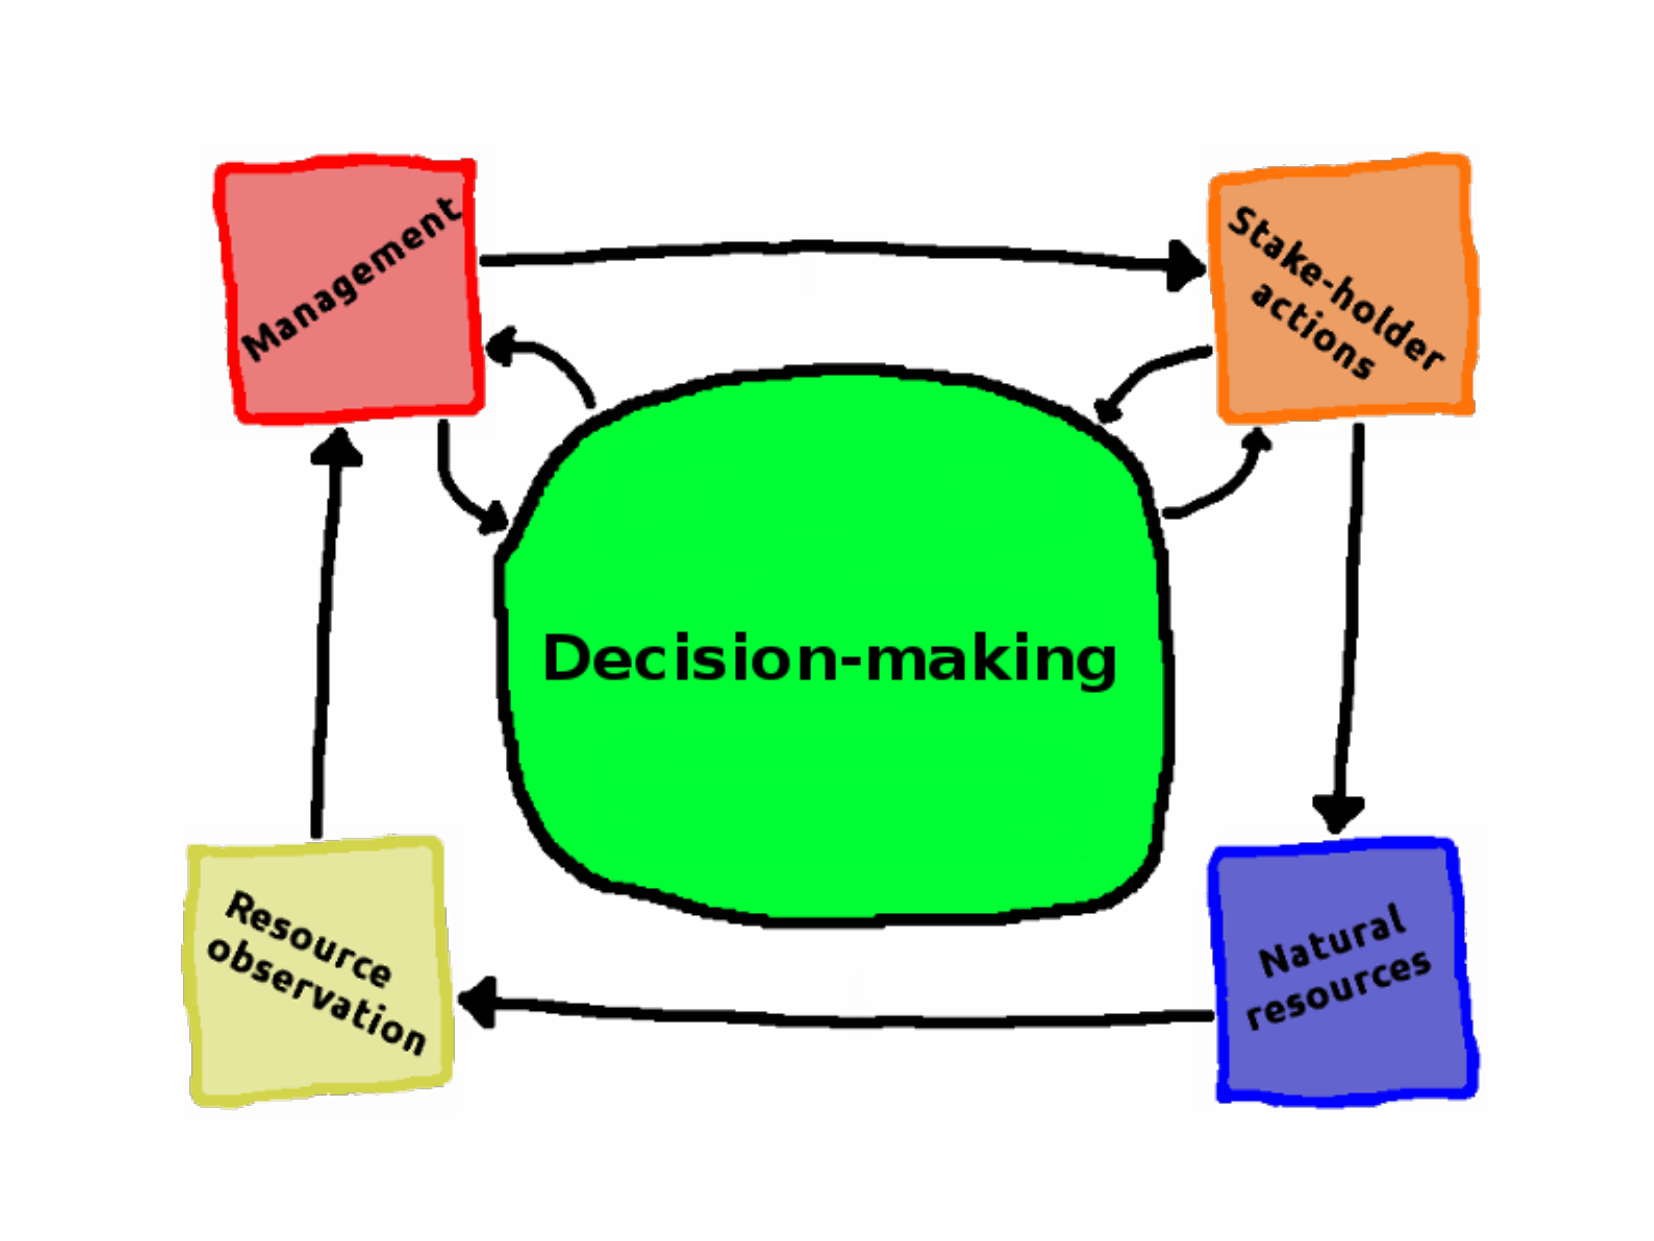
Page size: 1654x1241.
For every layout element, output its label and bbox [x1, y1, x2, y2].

picture [157, 115, 1511, 1131]
